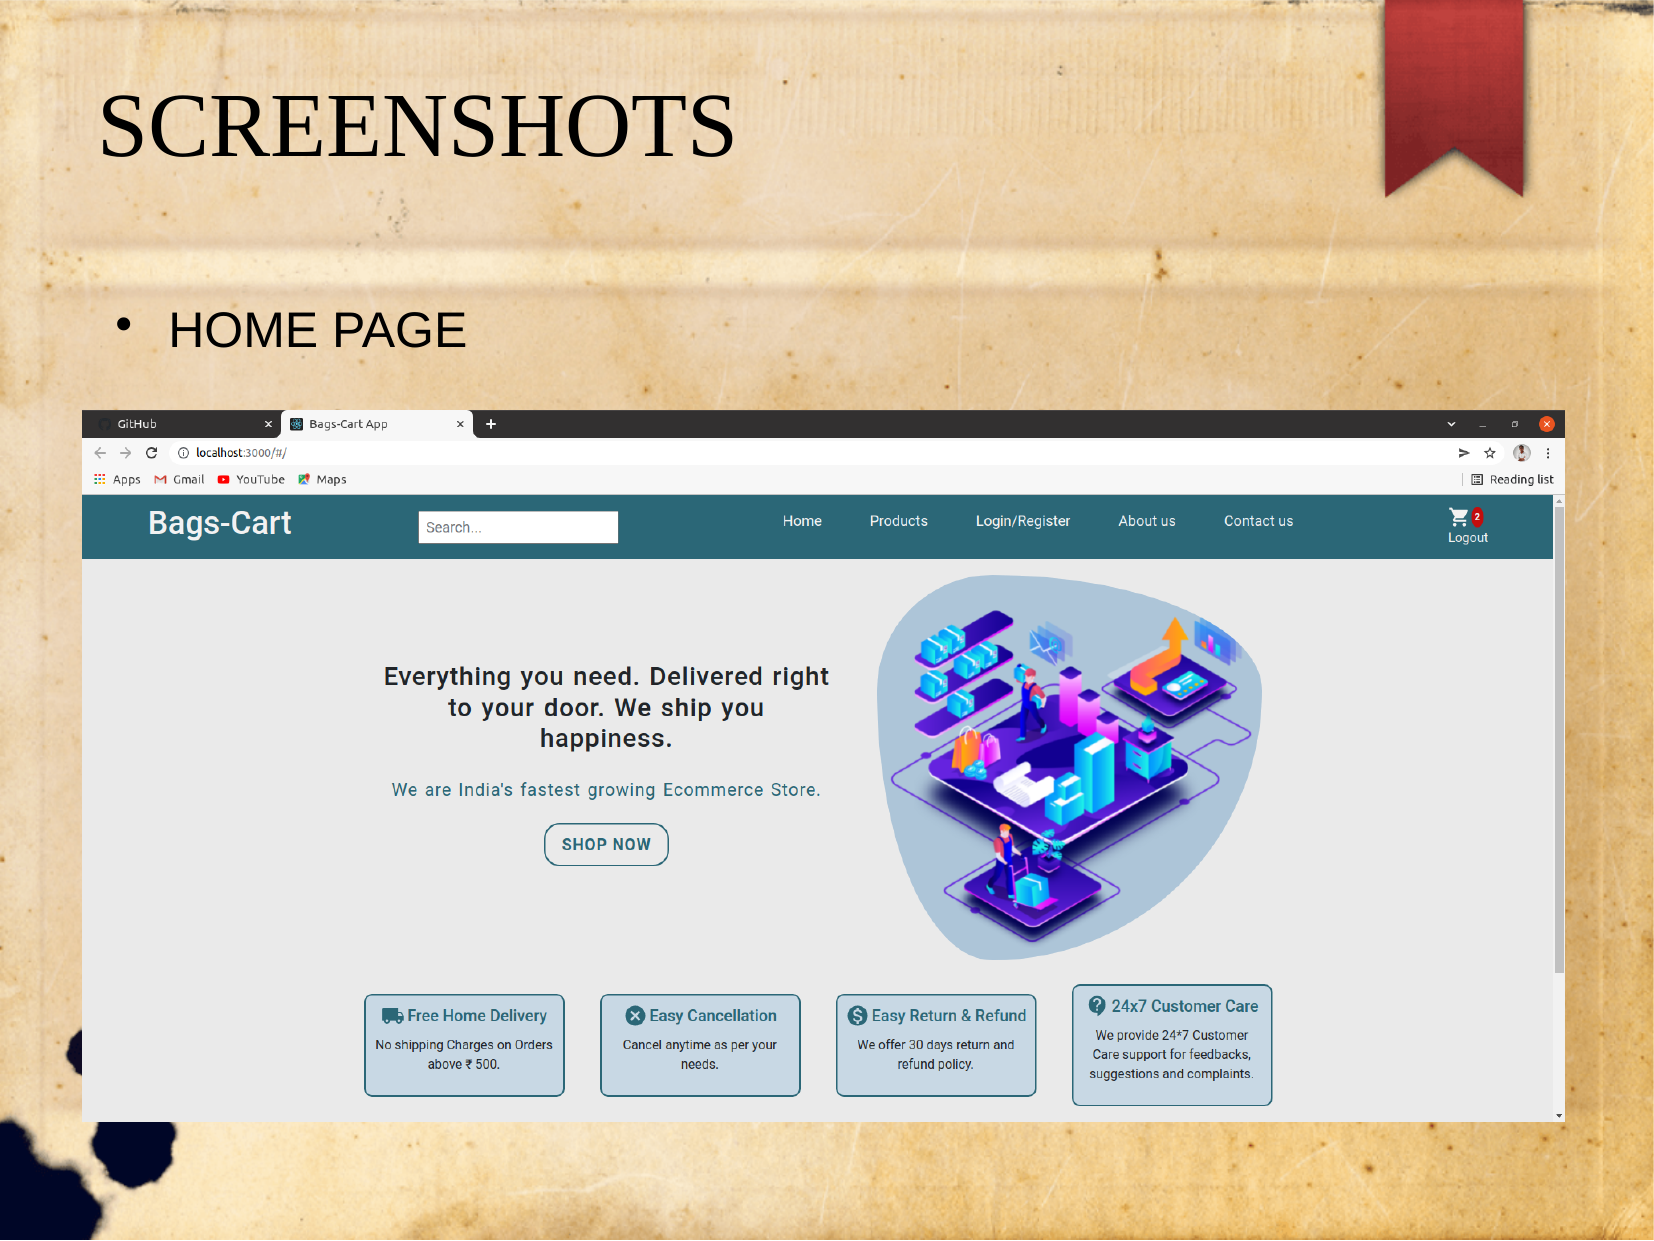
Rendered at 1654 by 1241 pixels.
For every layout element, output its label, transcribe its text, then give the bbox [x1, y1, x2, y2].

picture [0, 0, 1654, 1240]
text_box SCREENSHOTS [82, 49, 1347, 251]
text_box HOME PAGE [82, 290, 1538, 410]
